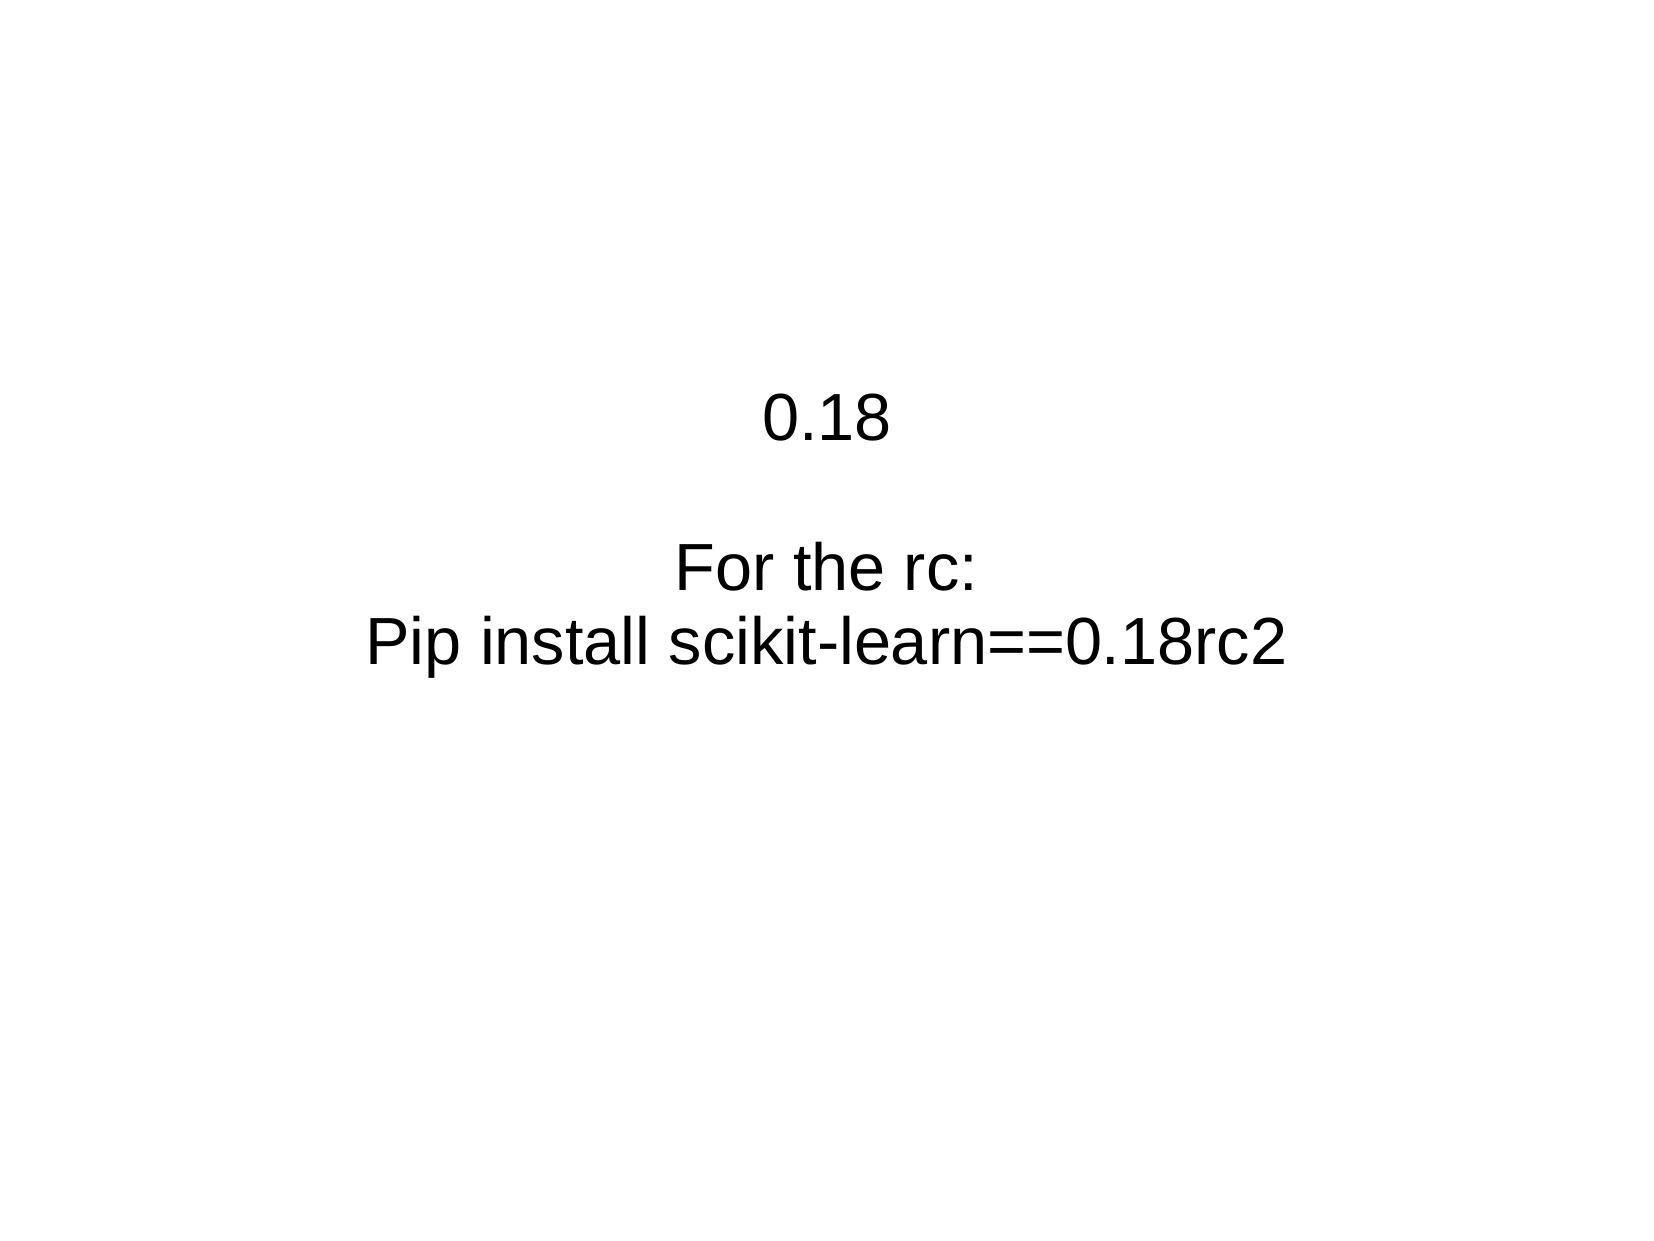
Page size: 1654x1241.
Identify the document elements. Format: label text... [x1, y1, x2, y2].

subtitle 0.18 For the rc: Pip install scikit-learn==0.18rc2 [82, 49, 1571, 1010]
